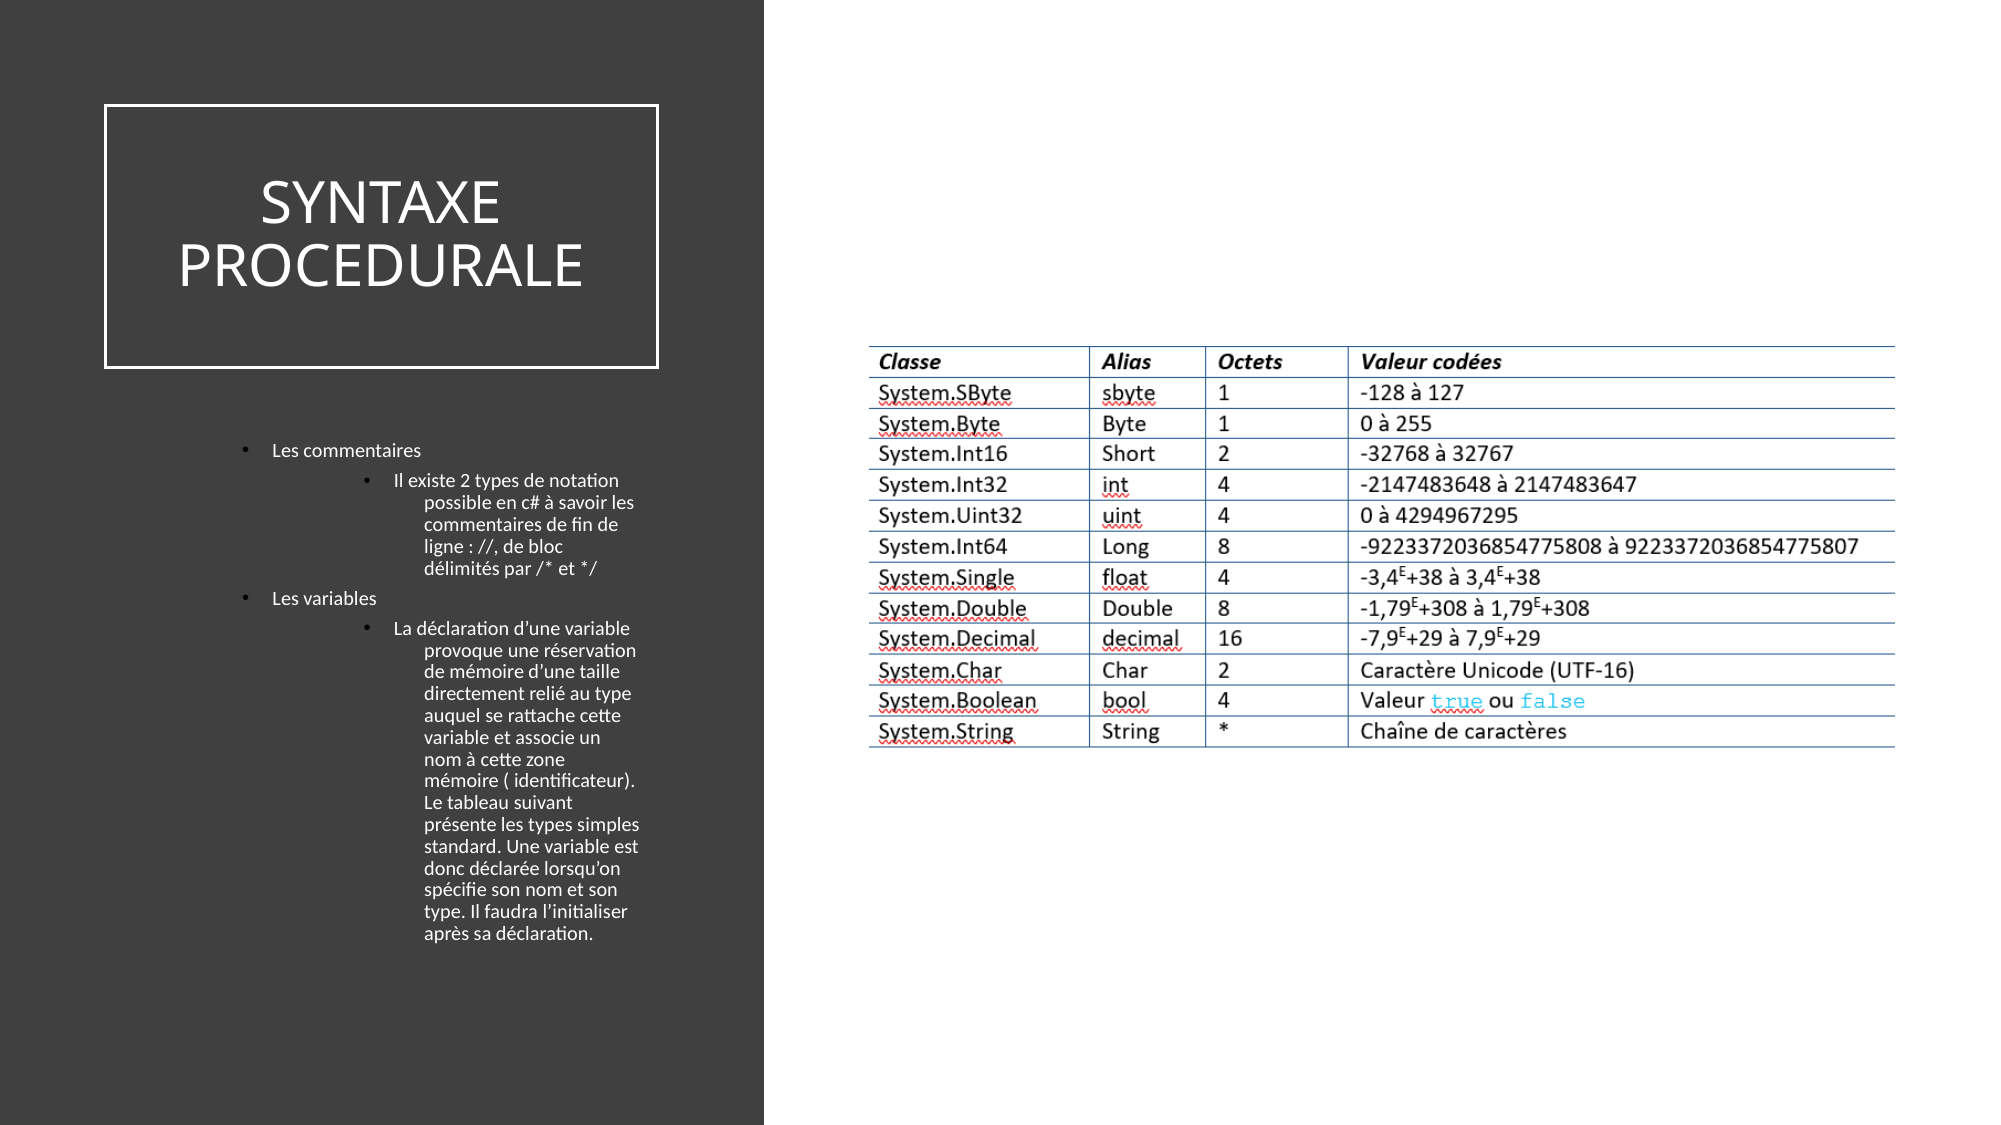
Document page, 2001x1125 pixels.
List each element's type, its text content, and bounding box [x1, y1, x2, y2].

title SYNTAXE PROCEDURALE [105, 105, 658, 368]
picture [869, 346, 1895, 752]
list Les commentaires Il existe 2 types de notation possible en c# à savoir les commentaires de fin de ligne : //, de bloc délimités par /* et */ Les variables La déclaration d’une variable provoque une réservation de mémoire d’une taille directement relié au type auquel se rattache cette variable et associe un nom à cette zone mémoire ( identificateur). Le tableau suivant présente les types simples standard. Une variable est donc déclarée lorsqu’on spécifie son nom et son type. Il faudra l’initialiser après sa déclaration. [105, 432, 658, 994]
text_box [0, 0, 764, 1125]
